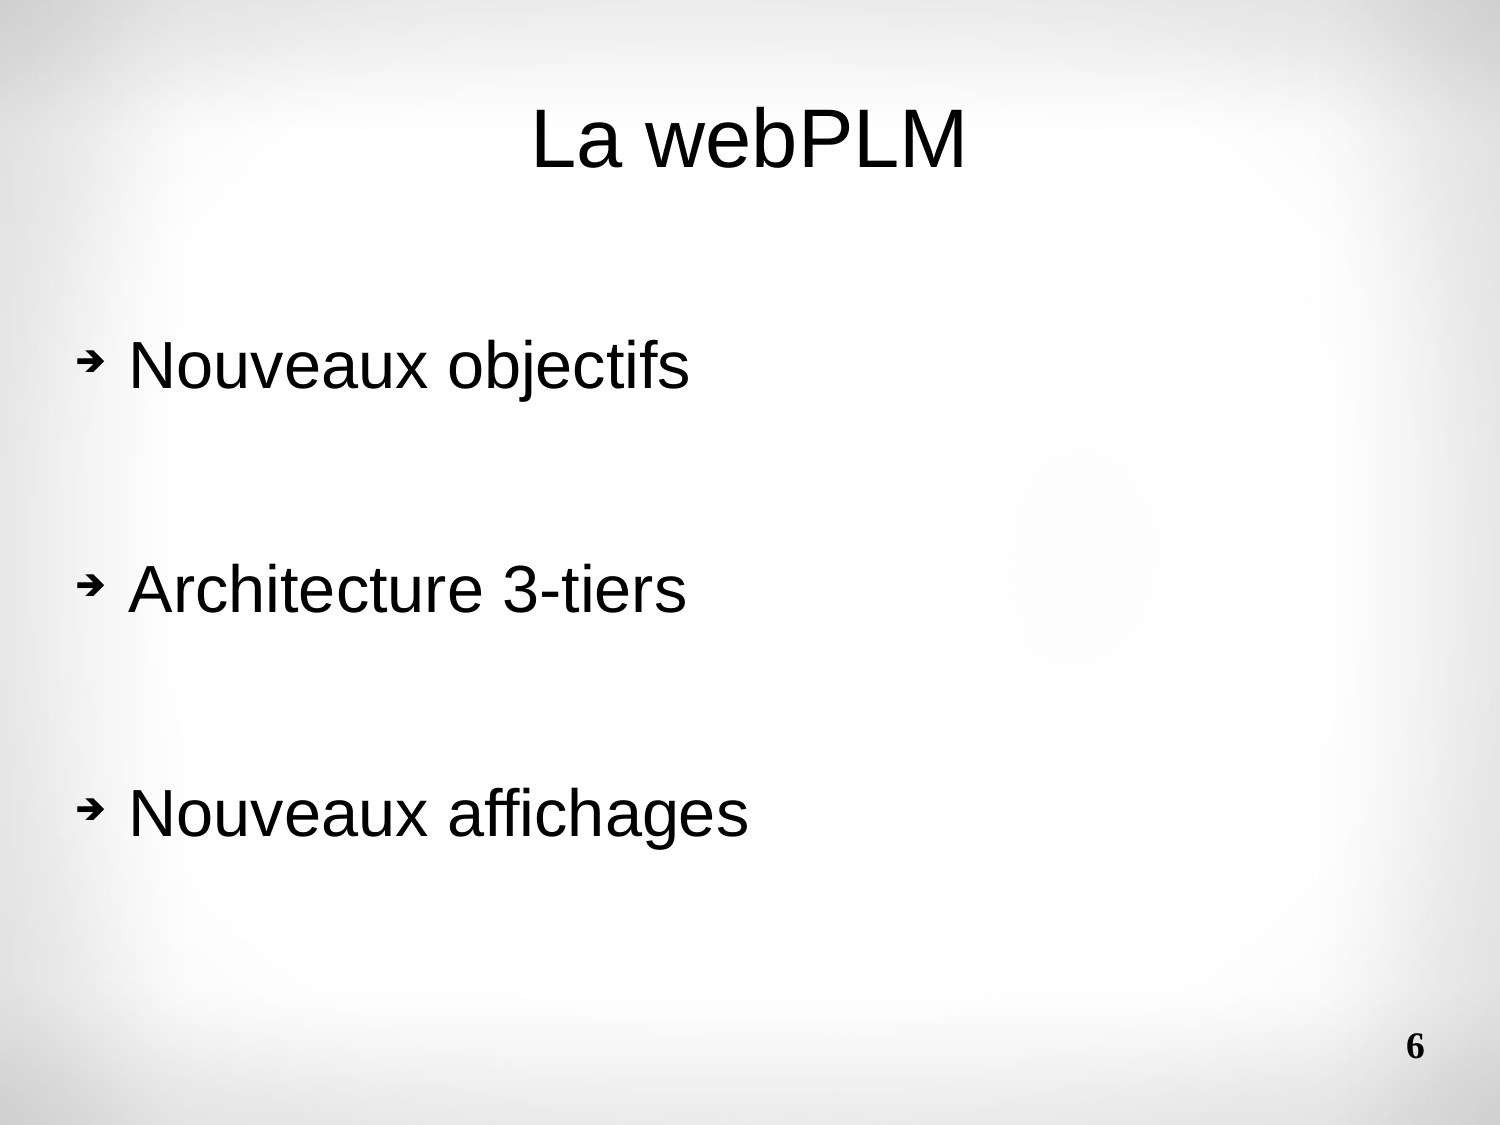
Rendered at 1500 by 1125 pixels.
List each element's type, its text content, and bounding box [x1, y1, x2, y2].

picture [0, 0, 1500, 1125]
title La webPLM [74, 44, 1425, 233]
subtitle Nouveaux objectifs Architecture 3-tiers Nouveaux affichages [74, 263, 1425, 916]
